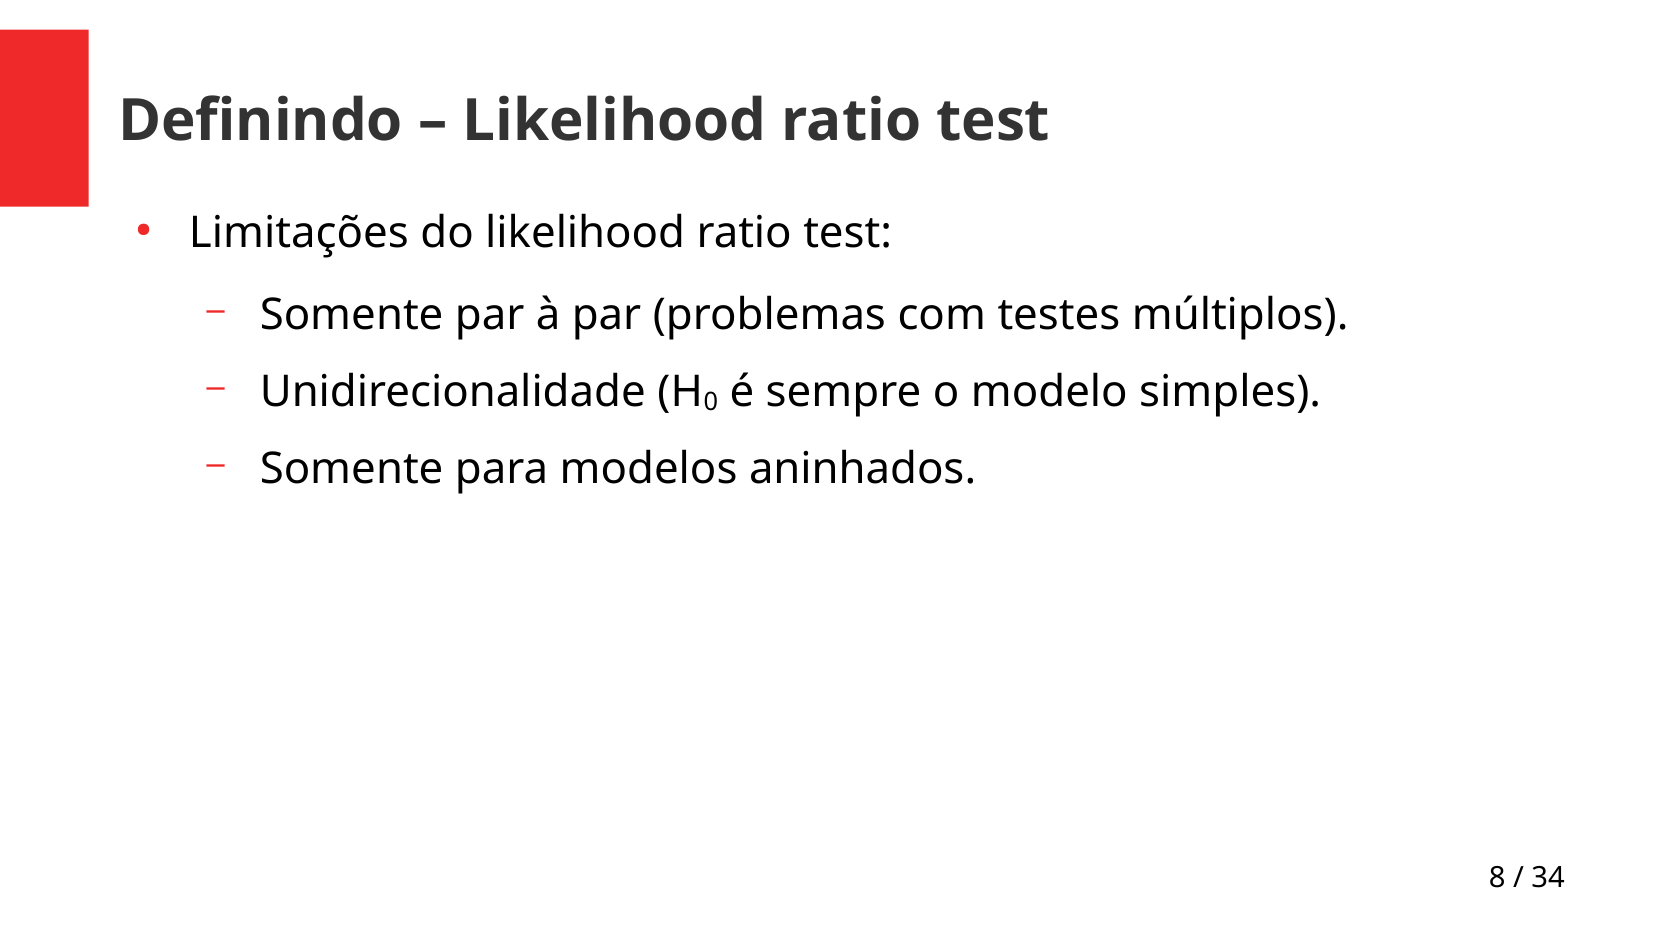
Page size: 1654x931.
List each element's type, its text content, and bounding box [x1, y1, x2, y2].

list Limitações do likelihood ratio test: Somente par à par (problemas com testes múltiplos). Unidirecionalidade (H0 é sempre o modelo simples). Somente para modelos aninhados. [118, 200, 1595, 762]
title Definindo – Likelihood ratio test [118, 29, 1595, 200]
